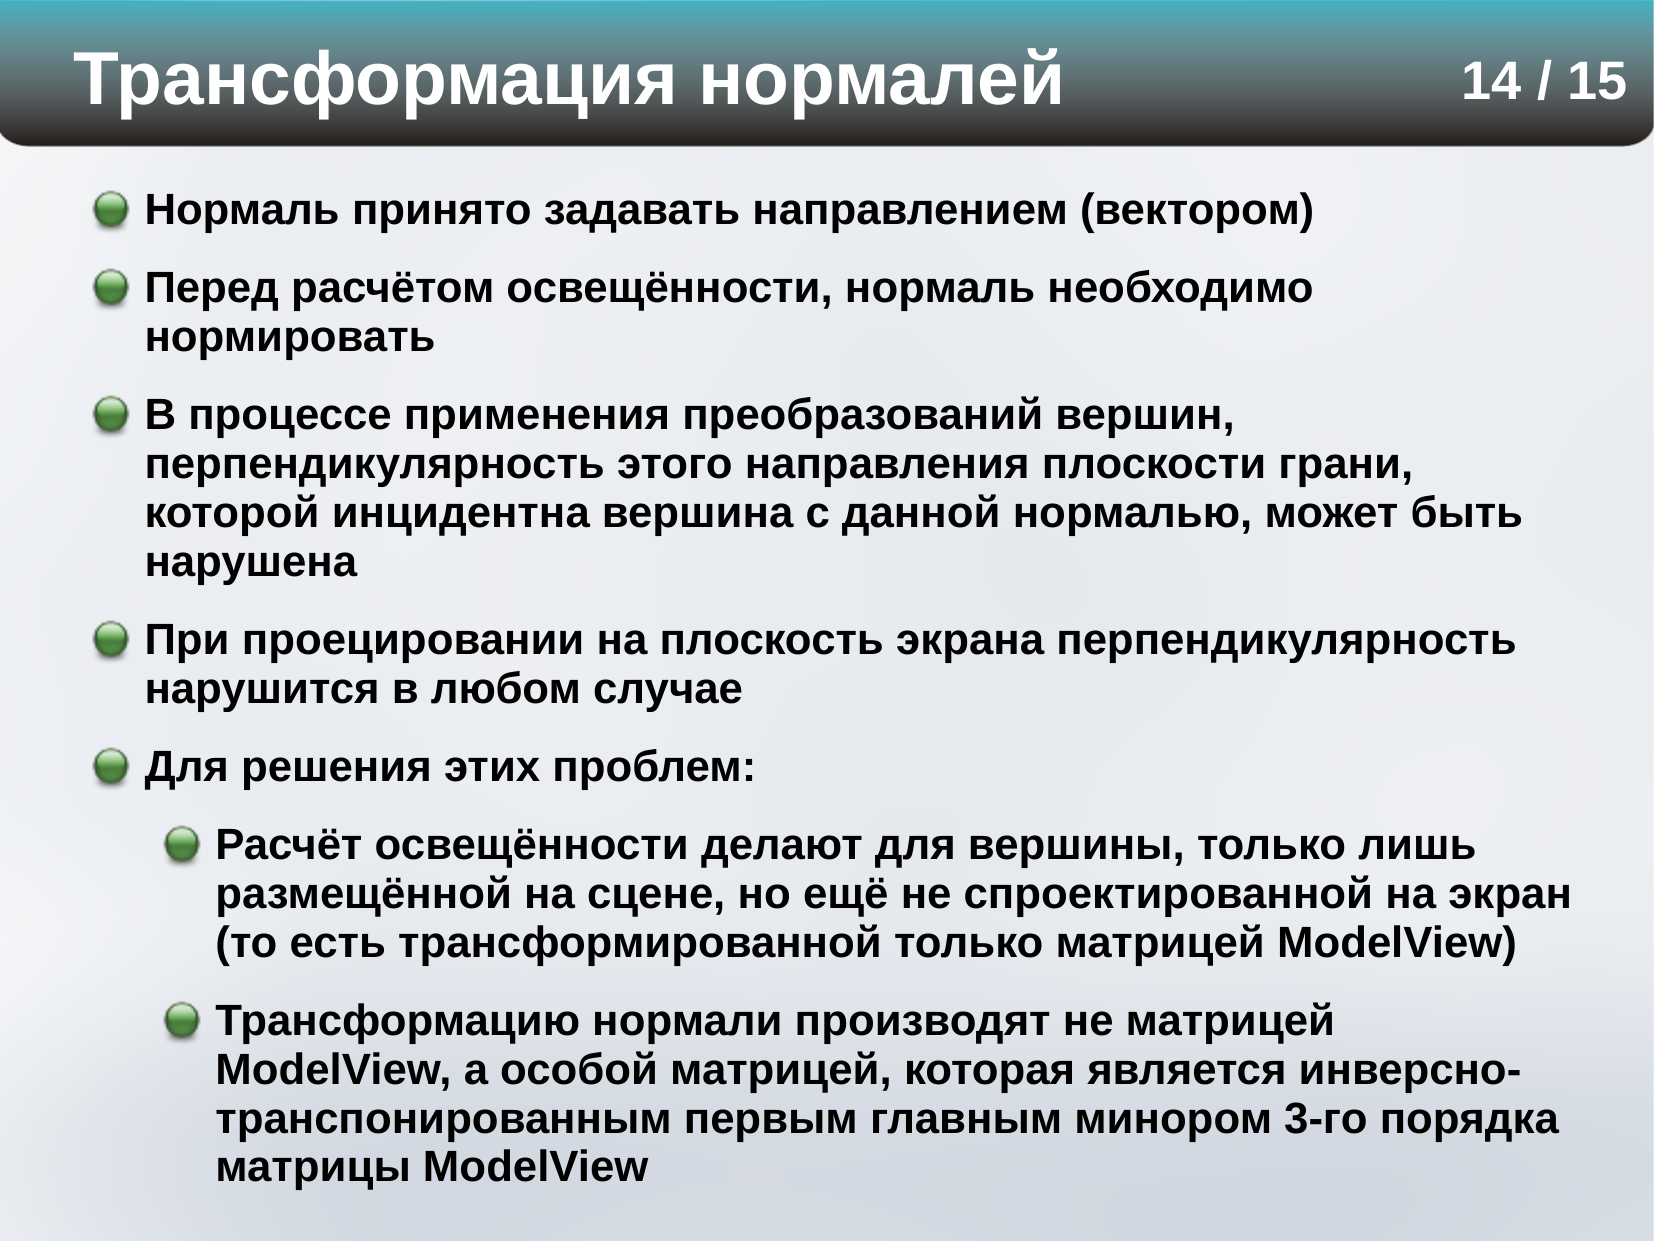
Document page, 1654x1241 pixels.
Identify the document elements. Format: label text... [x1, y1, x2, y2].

picture [0, 0, 1654, 1241]
text_box Трансформация нормалей [59, 29, 1329, 129]
text_box <номер> / 15 [1446, 42, 1654, 179]
text_box Нормаль принято задавать направлением (вектором) Перед расчётом освещённости, нормаль необходимо нормировать В процессе применения преобразований вершин, перпендикулярность этого направления плоскости грани, которой инцидентна вершина с данной нормалью, может быть нарушена При проецировании на плоскость экрана перпендикулярность нарушится в любом случае Для решения этих проблем: Расчёт освещённости делают для вершины, только лишь размещённой на сцене, но ещё не спроектированной на экран (то есть трансформированной только матрицей ModelView) Трансформацию нормали производят не матрицей ModelView, а особой матрицей, которая является инверсно-транспонированным первым главным минором 3-го порядка матрицы ModelView [70, 177, 1595, 1199]
